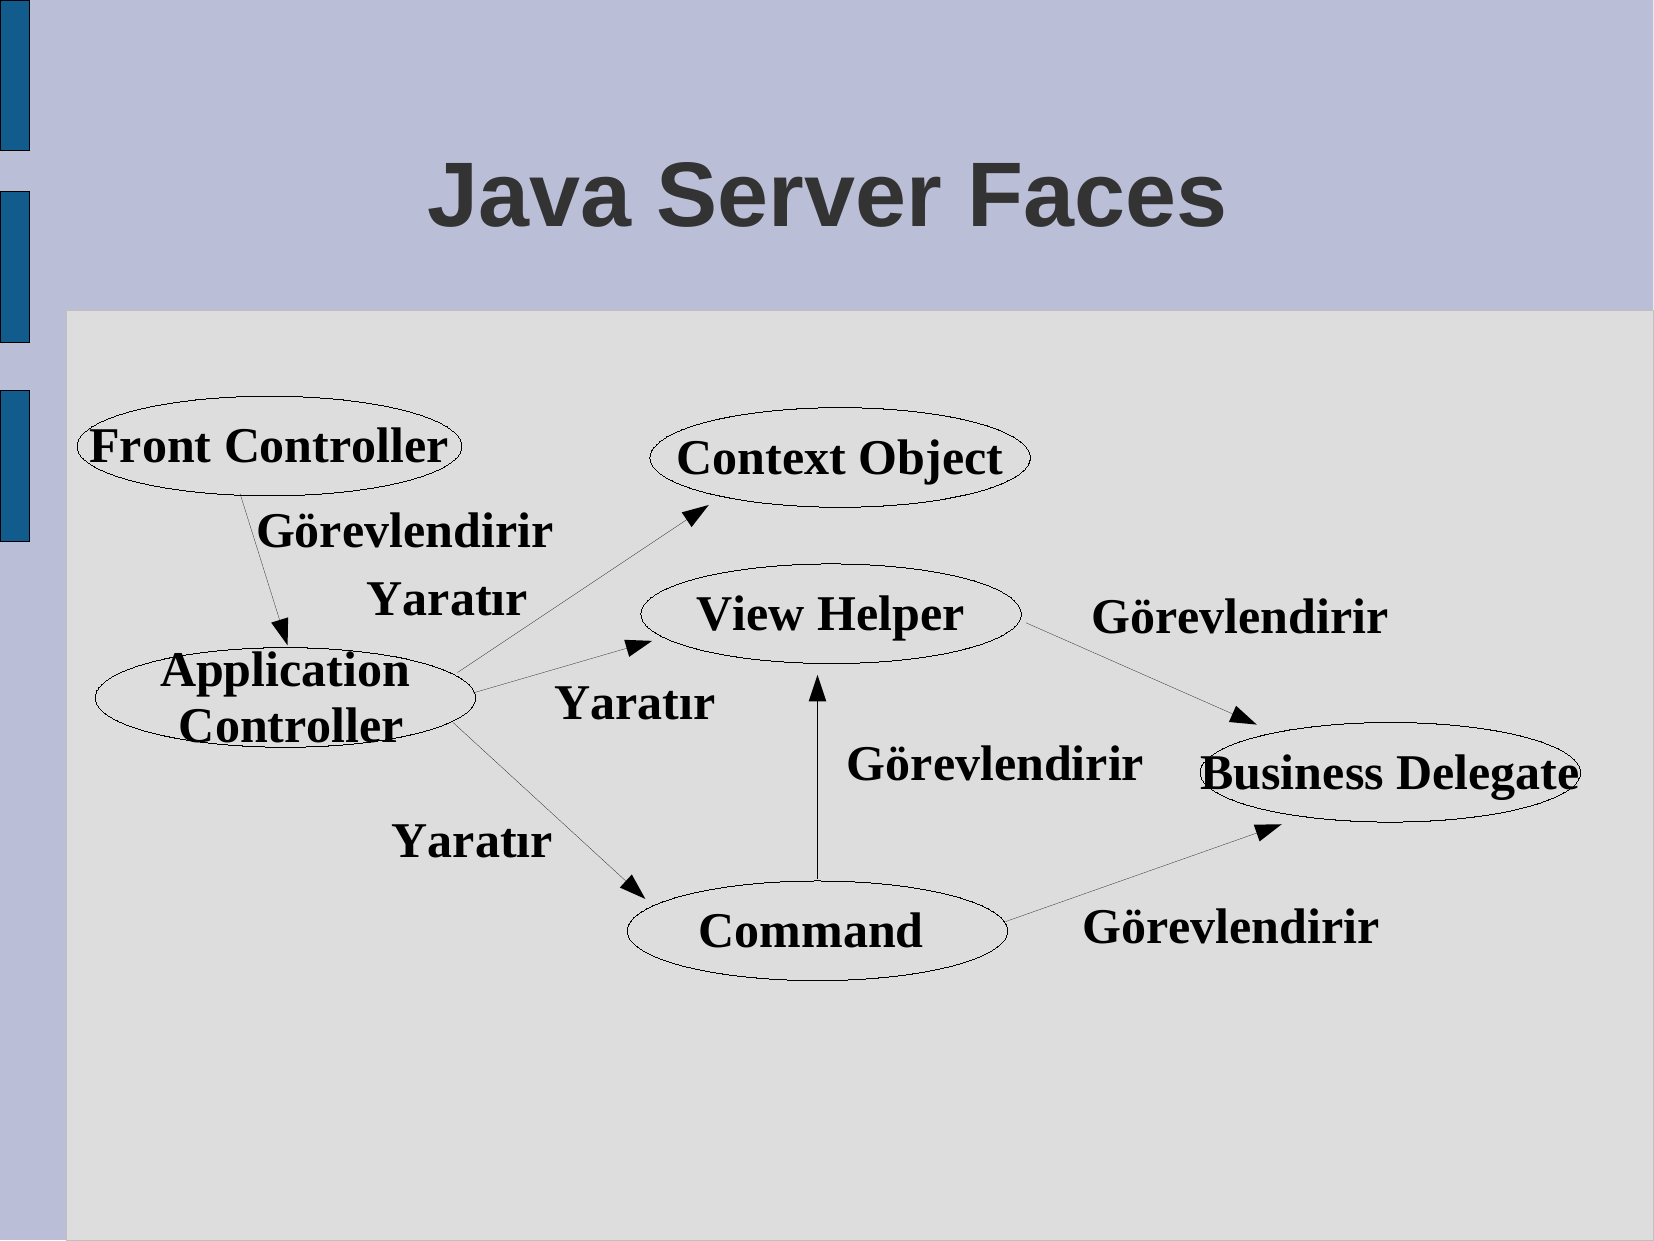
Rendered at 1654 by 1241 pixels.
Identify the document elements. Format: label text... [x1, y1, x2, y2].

text_box Yaratır [554, 674, 717, 731]
text_box Application Controller [95, 647, 476, 748]
text_box Görevlendirir [255, 502, 564, 559]
text_box Front Controller [77, 396, 462, 496]
text_box Yaratır [366, 570, 529, 626]
text_box Görevlendirir [1082, 898, 1391, 955]
text_box Context Object [649, 407, 1031, 508]
text_box Görevlendirir [1091, 588, 1400, 645]
text_box Command [627, 880, 1008, 981]
title Java Server Faces [121, 91, 1534, 299]
text_box Görevlendirir [846, 735, 1155, 792]
text_box View Helper [640, 563, 1022, 664]
text_box Yaratır [391, 813, 554, 869]
text_box Business Delegate [1210, 722, 1581, 823]
